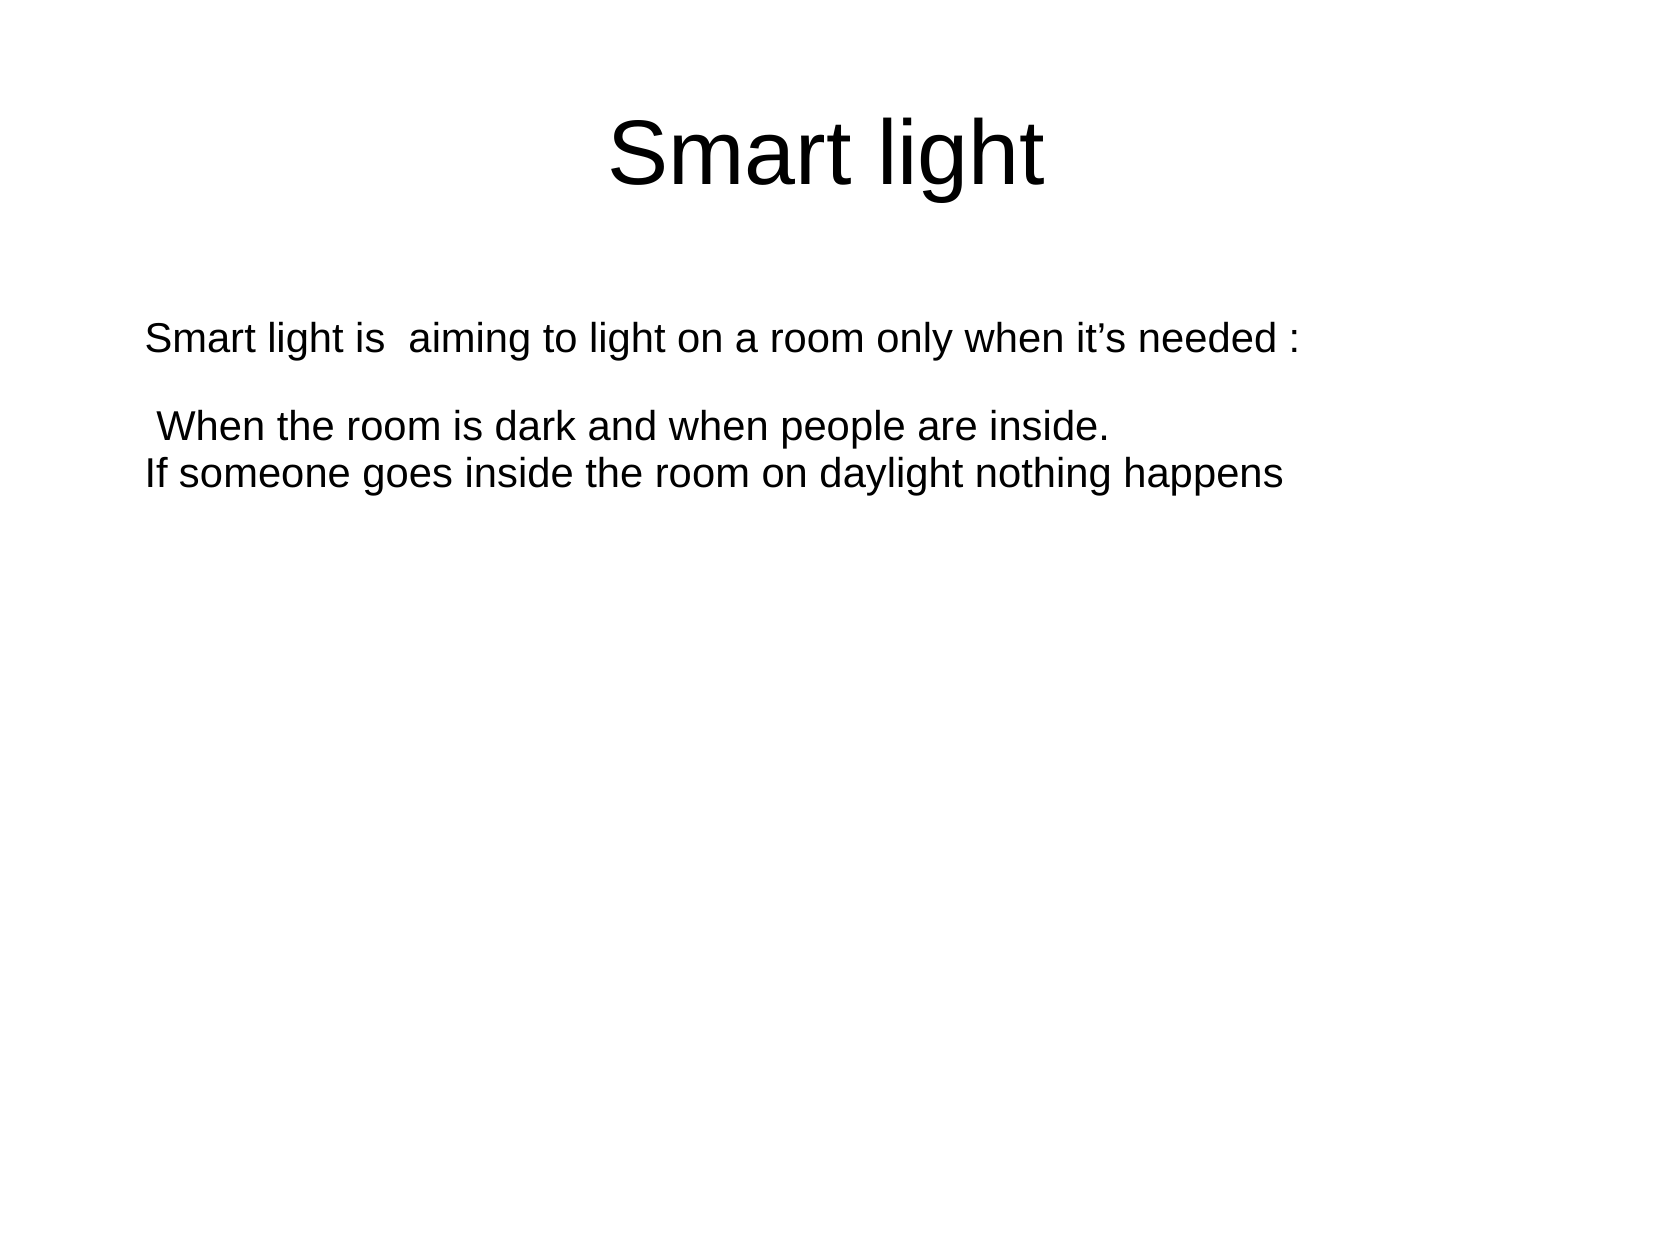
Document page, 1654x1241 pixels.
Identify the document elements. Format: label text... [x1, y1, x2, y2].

title Smart light [82, 49, 1571, 257]
text_box Smart light is aiming to light on a room only when it’s needed : When the room is dark and when people are inside. If someone goes inside the room on daylight nothing happens [129, 307, 1335, 700]
